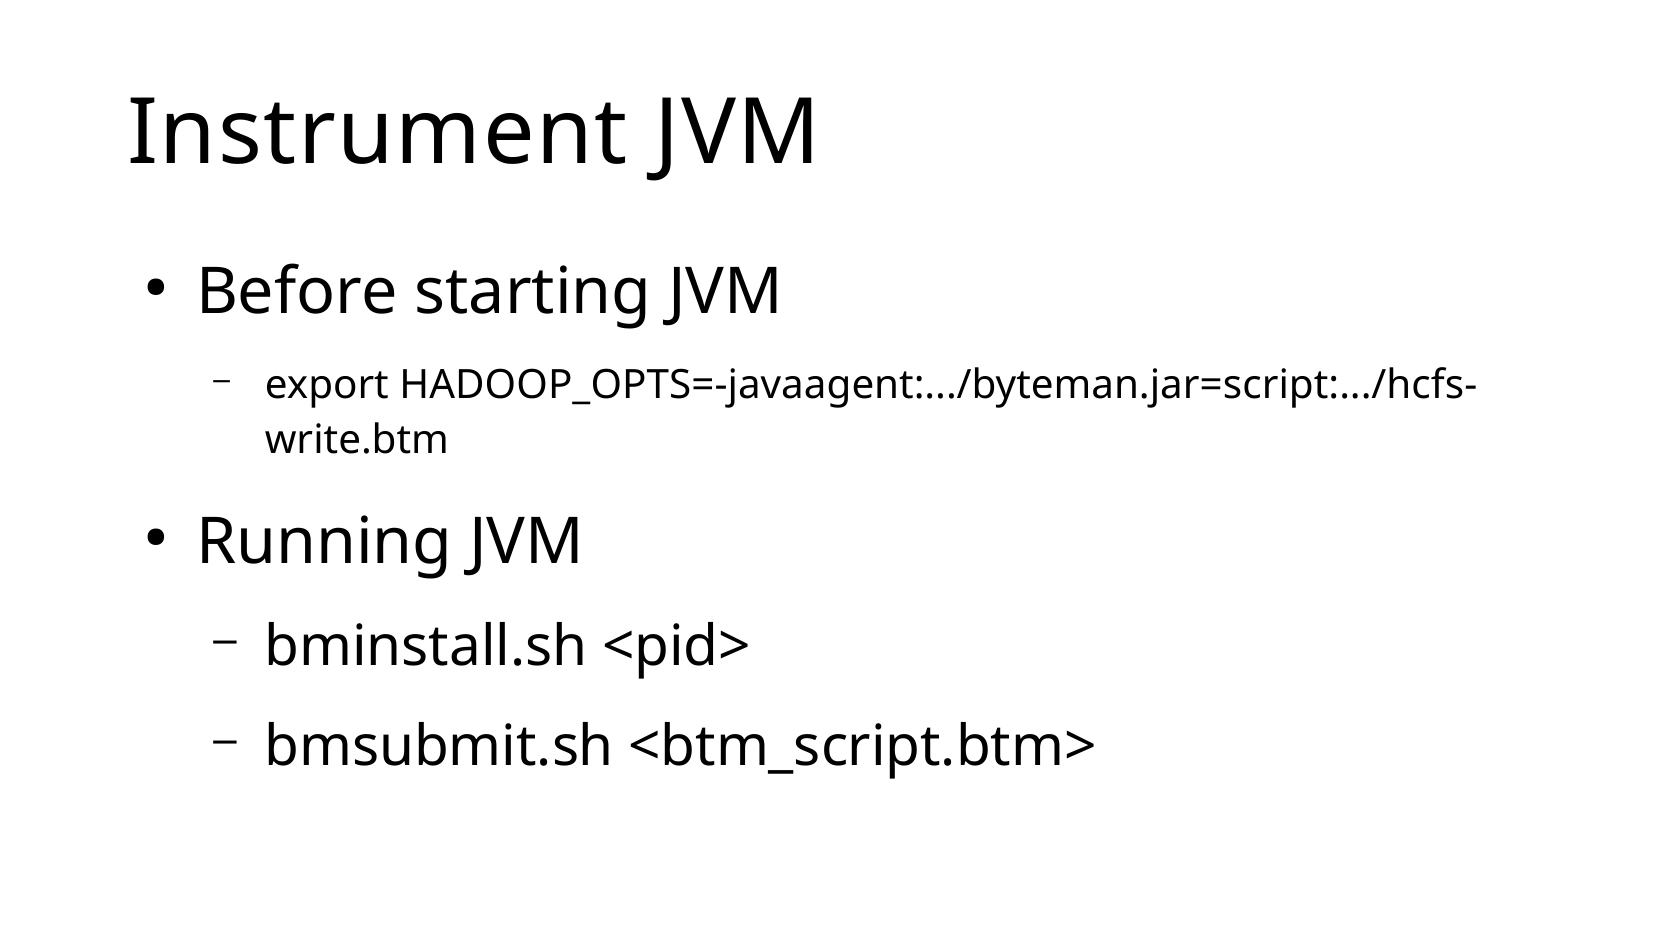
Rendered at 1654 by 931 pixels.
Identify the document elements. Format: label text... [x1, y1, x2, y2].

list Before starting JVM export HADOOP_OPTS=-javaagent:.../byteman.jar=script:.../hcfs-write.btm Running JVM bminstall.sh <pid> bmsubmit.sh <btm_script.btm> [127, 244, 1527, 784]
title Instrument JVM [127, 69, 1654, 187]
